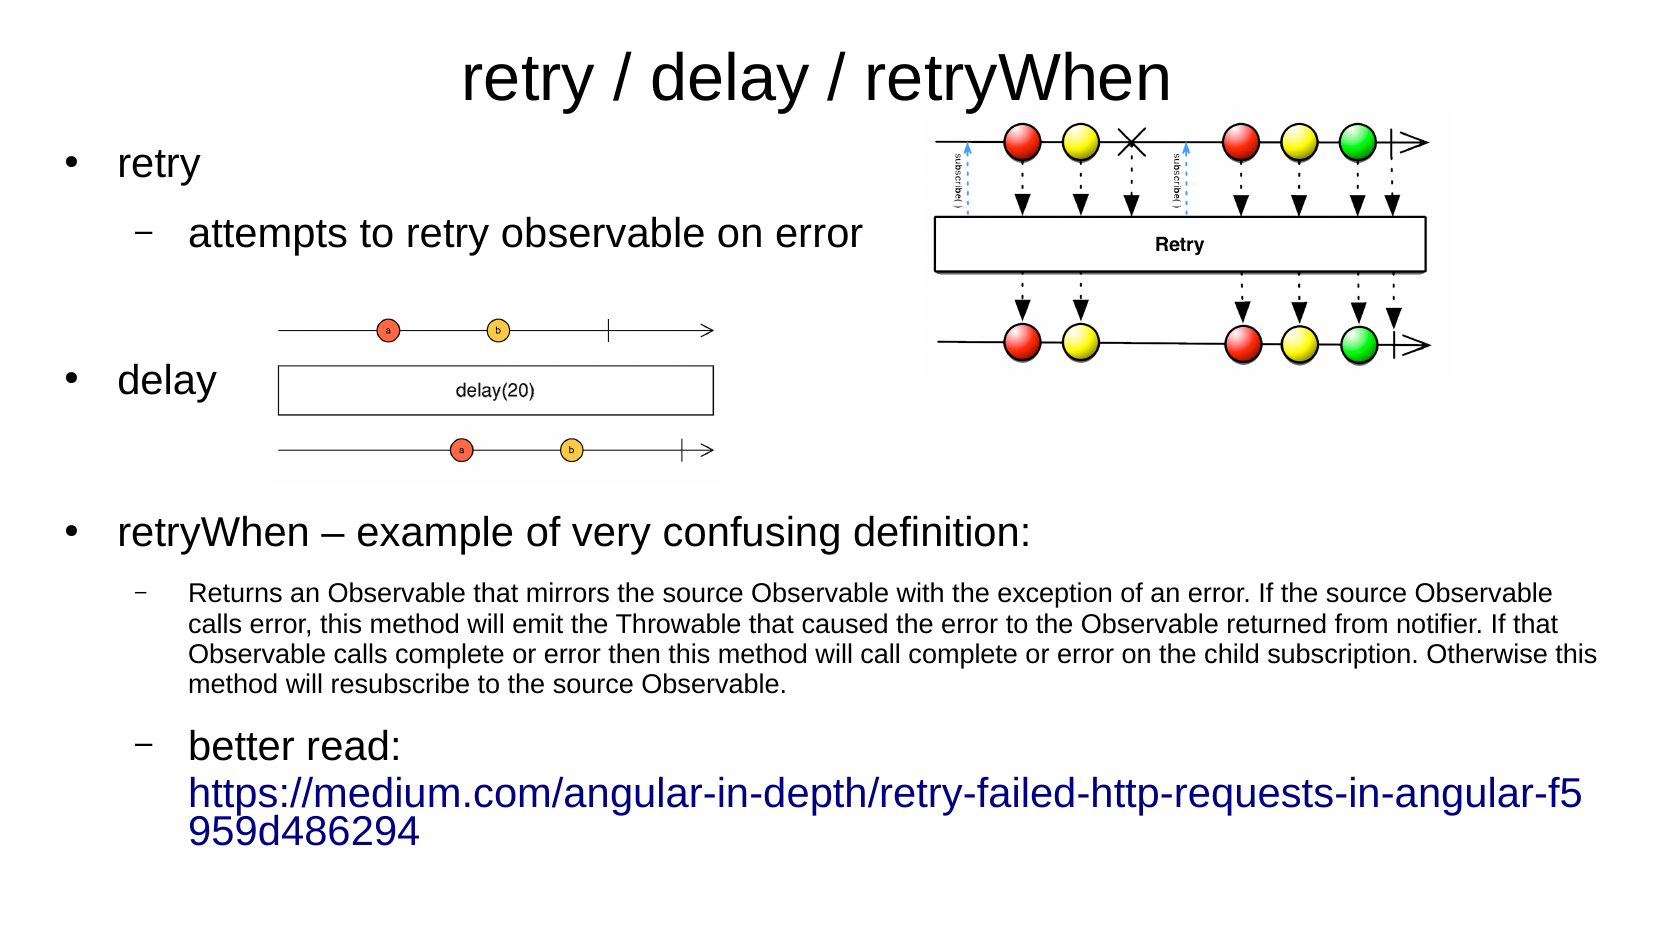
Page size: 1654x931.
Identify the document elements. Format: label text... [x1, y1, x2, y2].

picture [922, 119, 1453, 140]
picture [271, 295, 720, 485]
title retry / delay / retryWhen [82, 37, 1571, 119]
list retry attempts to retry observable on error delay retryWhen – example of very confusing definition: Returns an Observable that mirrors the source Observable with the exception of an error. If the source Observable calls error, this method will emit the Throwable that caused the error to the Observable returned from notifier. If that Observable calls complete or error then this method will call complete or error on the child subscription. Otherwise this method will resubscribe to the source Observable. better read: https://medium.com/angular-in-depth/retry-failed-http-requests-in-angular-f5959d486294 [46, 140, 1606, 861]
